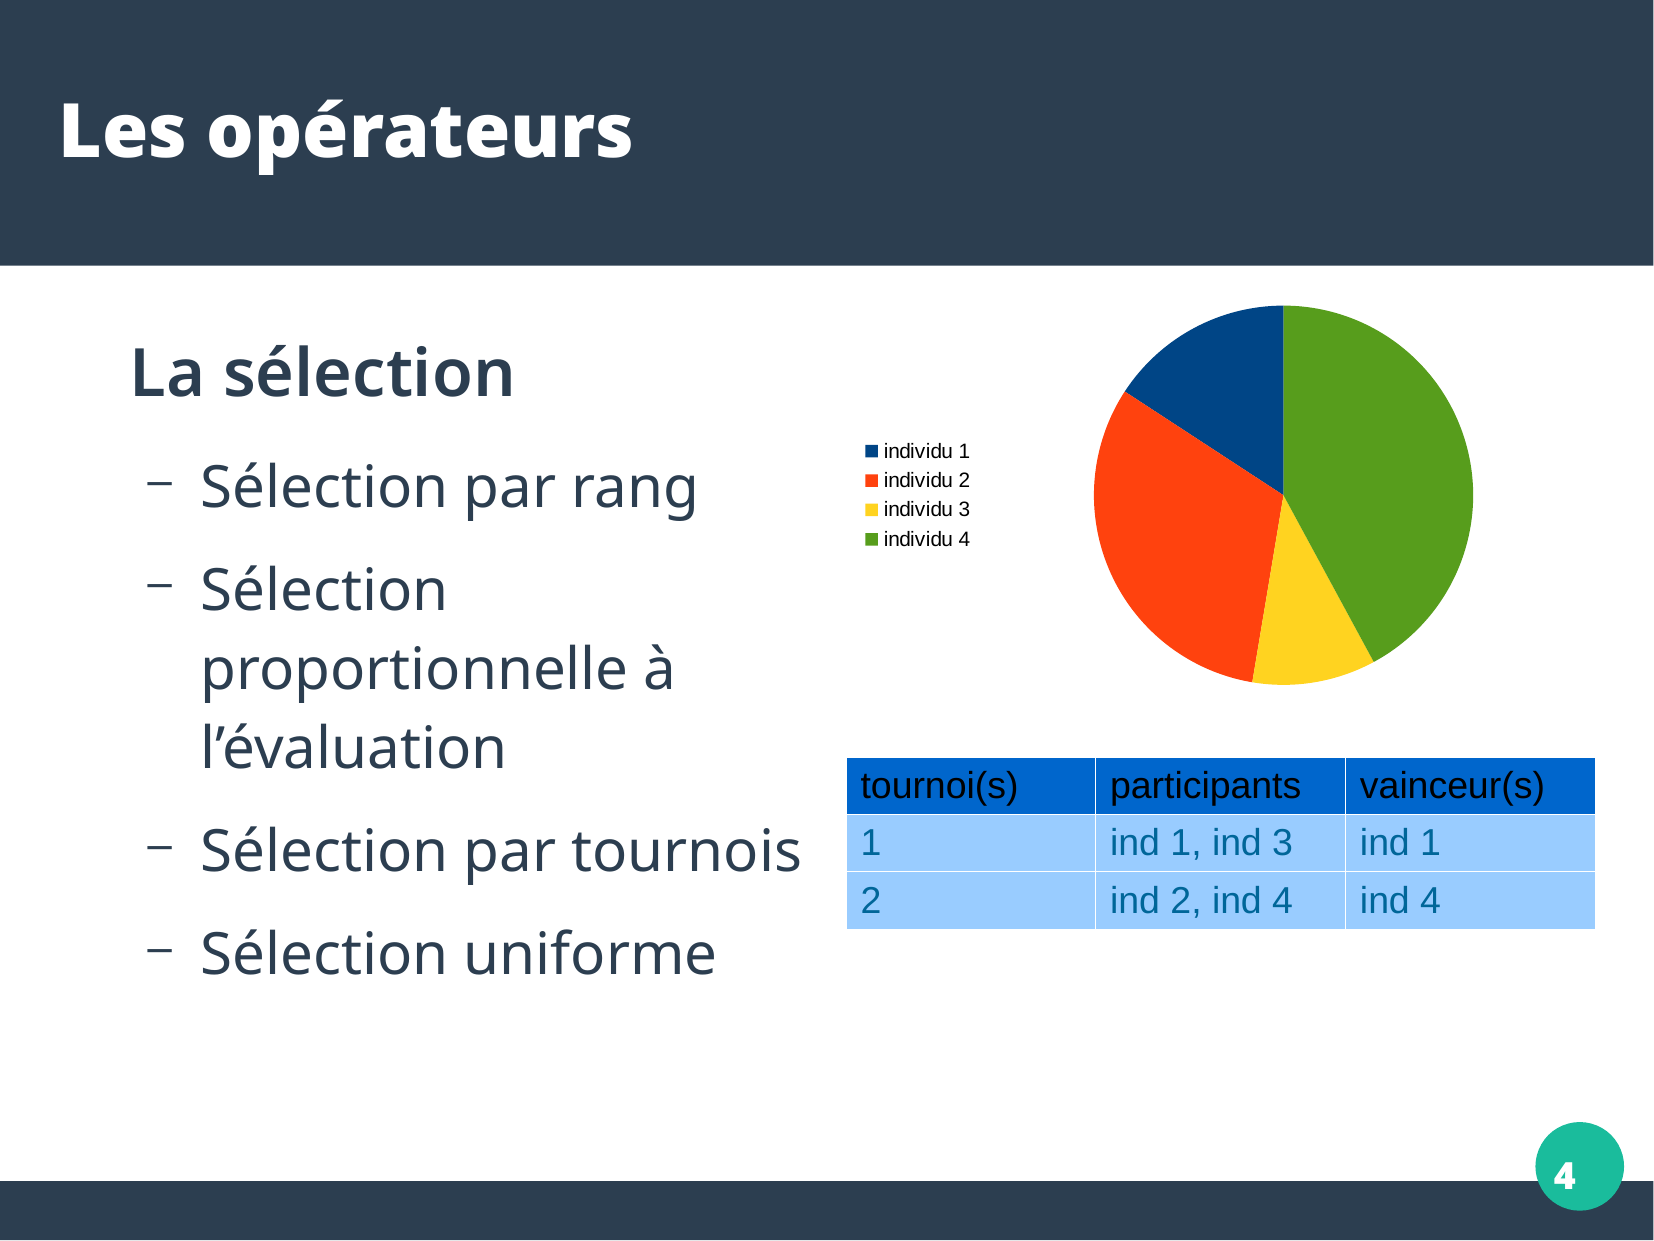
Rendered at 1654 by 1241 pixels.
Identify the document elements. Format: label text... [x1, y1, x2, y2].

table_cell ind 2, ind 4 [1096, 872, 1345, 929]
table_cell ind 1 [1346, 815, 1595, 871]
table_header tournoi(s) [847, 758, 1095, 814]
table_header participants [1096, 758, 1345, 814]
table_cell ind 1, ind 3 [1096, 815, 1345, 871]
table_cell 2 [847, 872, 1095, 929]
title Les opérateurs [59, 49, 1595, 207]
table_cell ind 4 [1346, 872, 1595, 929]
list La sélection Sélection par rang Sélection proportionnelle à l’évaluation Sélection par tournois Sélection uniforme [59, 324, 809, 1152]
table_cell 1 [847, 815, 1095, 871]
chart [846, 297, 1591, 693]
table_header vainceur(s) [1346, 758, 1595, 814]
